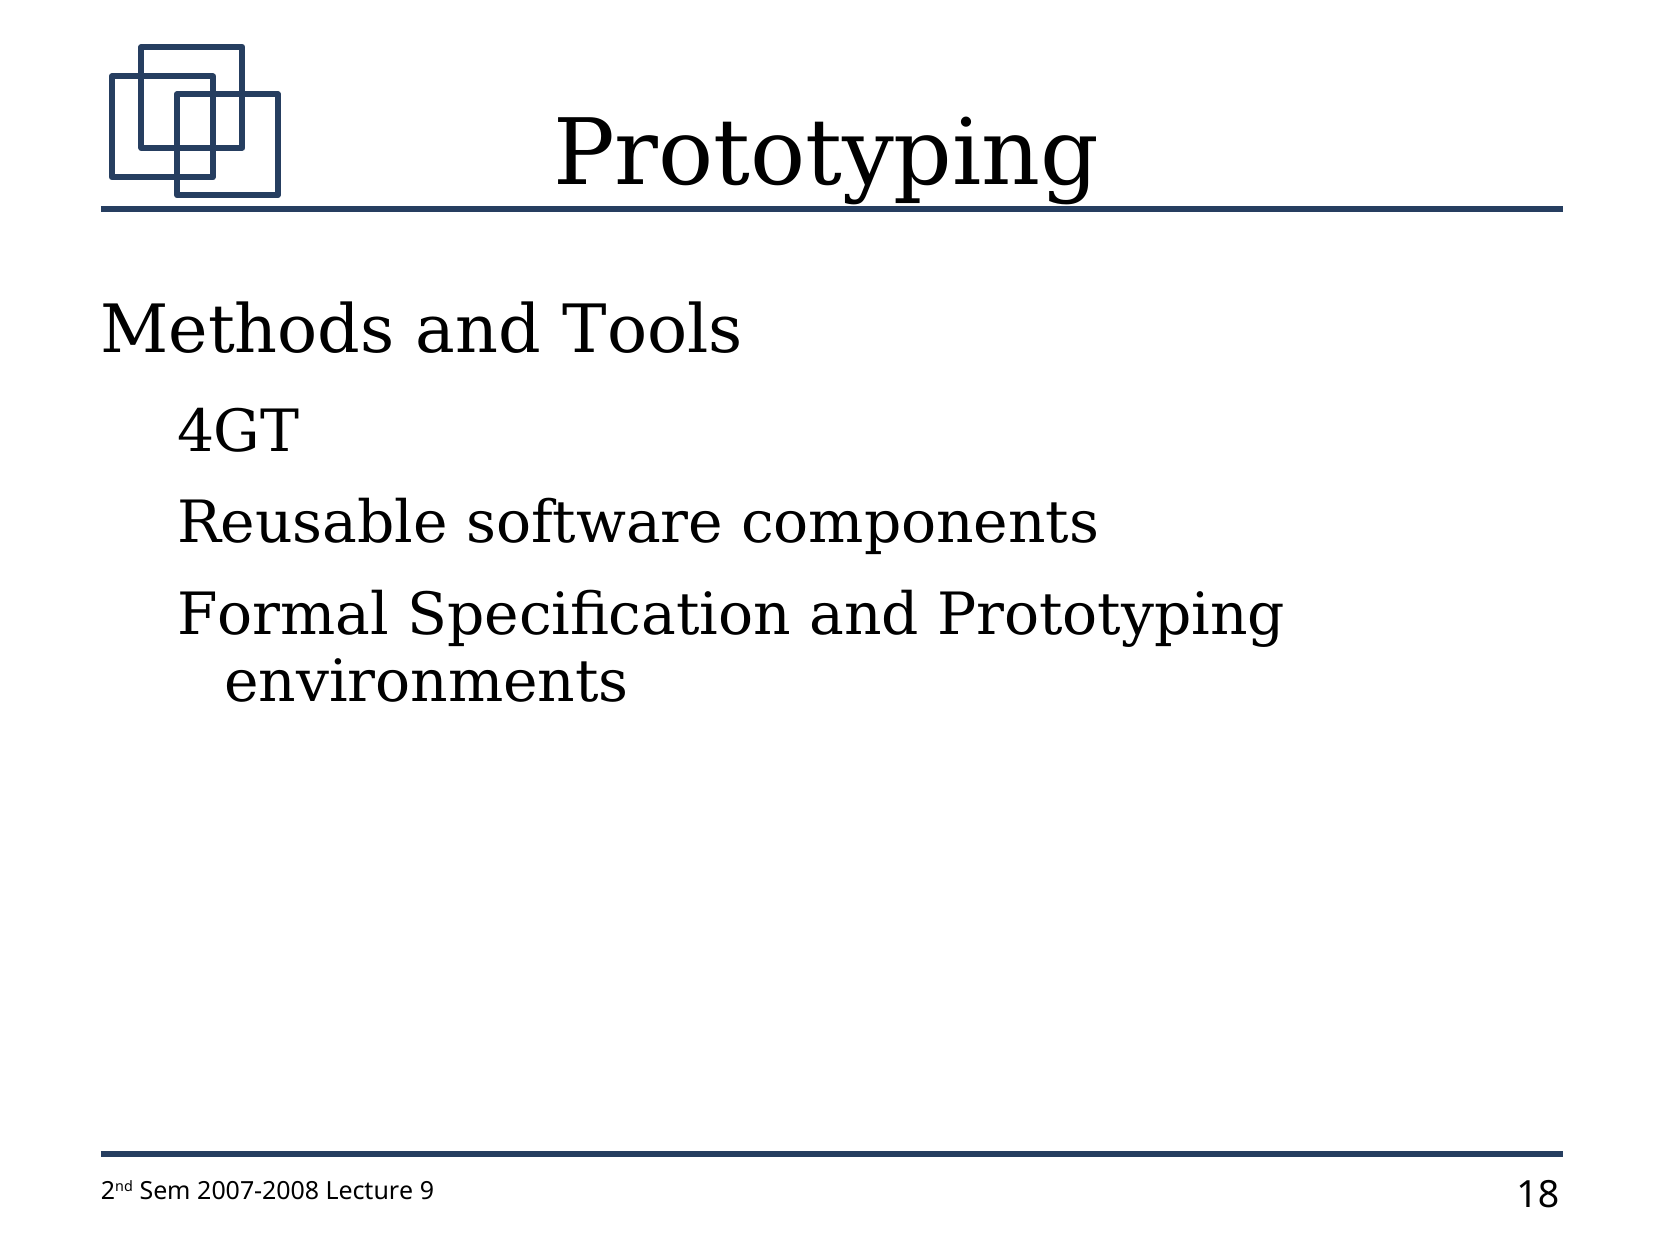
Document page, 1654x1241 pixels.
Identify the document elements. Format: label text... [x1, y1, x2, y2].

list Methods and Tools 4GT Reusable software components Formal Specification and Prototyping environments [82, 290, 1571, 1109]
title Prototyping [82, 49, 1571, 257]
